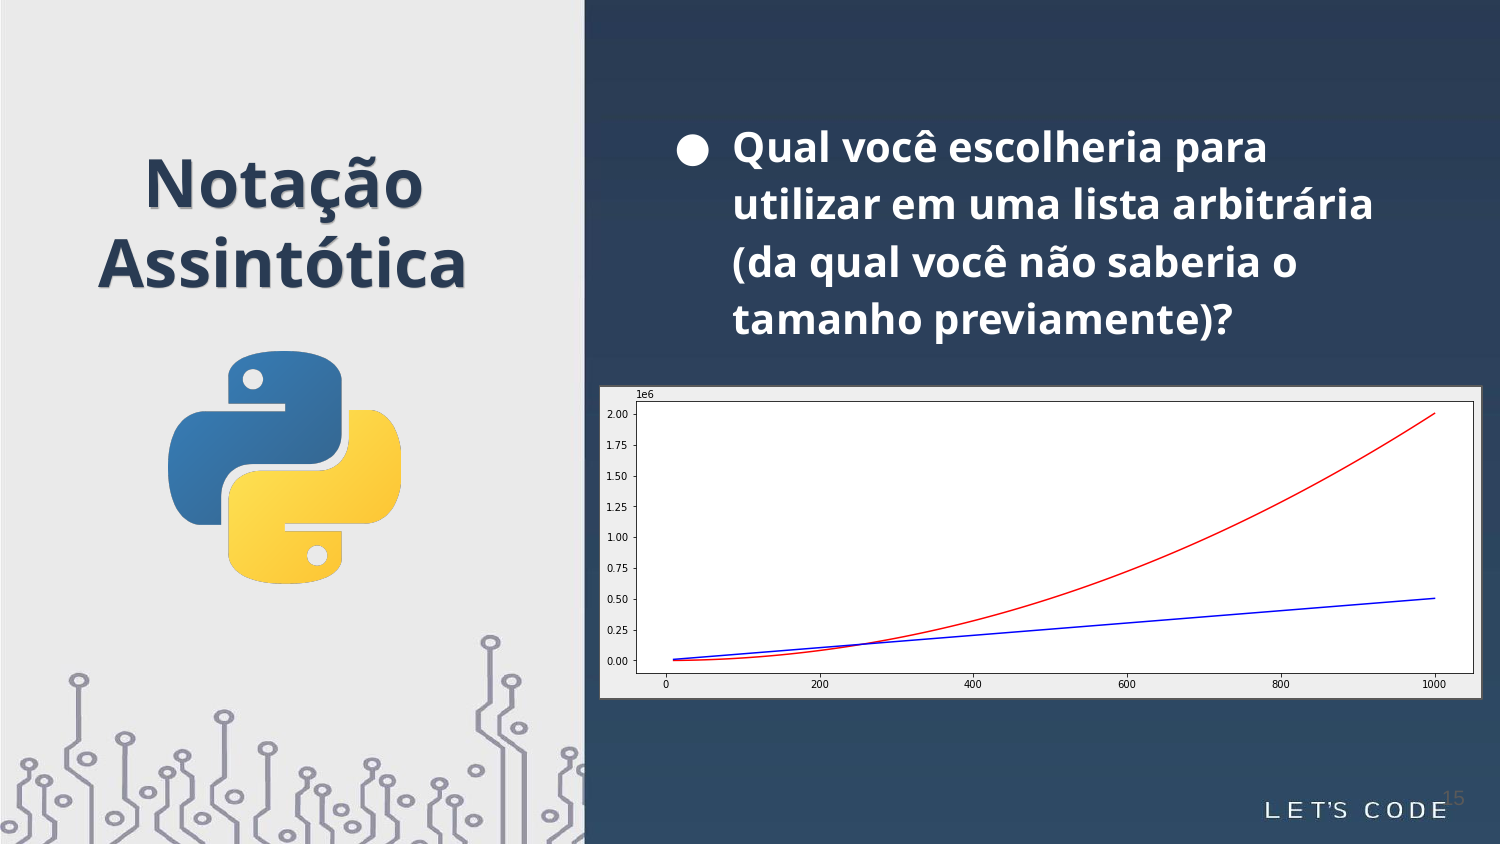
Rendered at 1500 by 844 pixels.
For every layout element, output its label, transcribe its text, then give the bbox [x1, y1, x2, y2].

text_box Qual você escolheria para utilizar em uma lista arbitrária (da qual você não saberia o tamanho previamente)? [642, 186, 1434, 270]
slide_number <number> [1389, 764, 1480, 830]
picture [0, 0, 1500, 844]
text_box Notação Assintótica [63, 126, 506, 210]
text_box [599, 385, 1483, 699]
